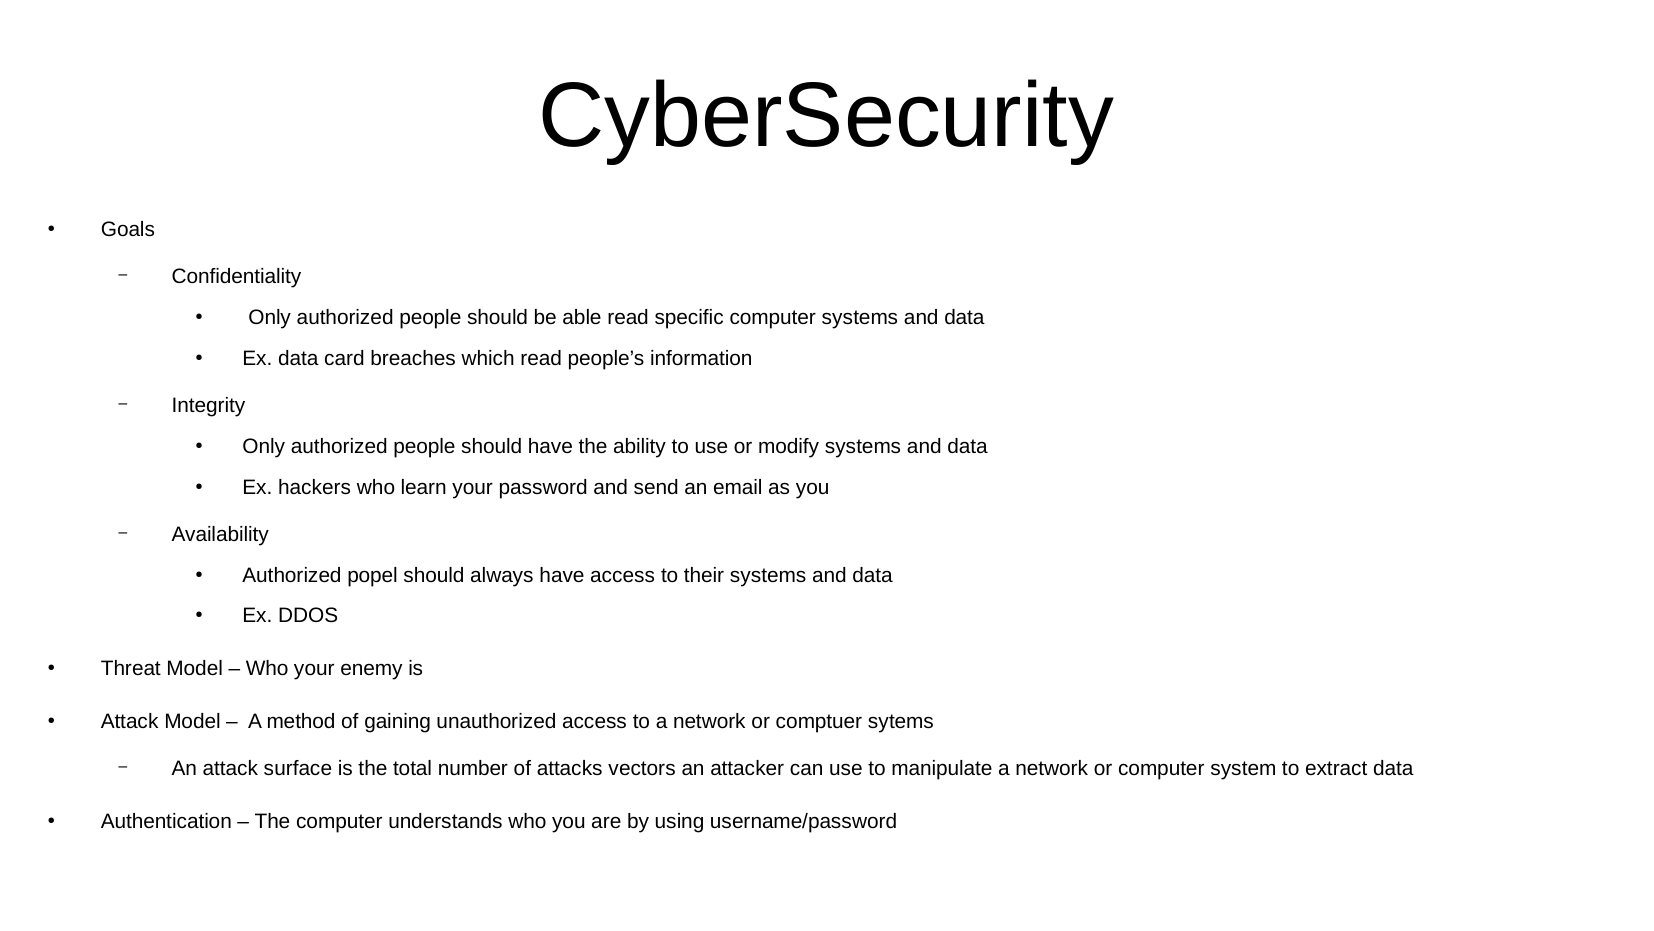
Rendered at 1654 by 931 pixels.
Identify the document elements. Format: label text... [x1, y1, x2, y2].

list Goals Confidentiality Only authorized people should be able read specific computer systems and data Ex. data card breaches which read people’s information Integrity Only authorized people should have the ability to use or modify systems and data Ex. hackers who learn your password and send an email as you Availability Authorized popel should always have access to their systems and data Ex. DDOS Threat Model – Who your enemy is Attack Model – A method of gaining unauthorized access to a network or comptuer sytems An attack surface is the total number of attacks vectors an attacker can use to manipulate a network or computer system to extract data Authentication – The computer understands who you are by using username/password [30, 217, 1571, 886]
title CyberSecurity [82, 37, 1571, 193]
